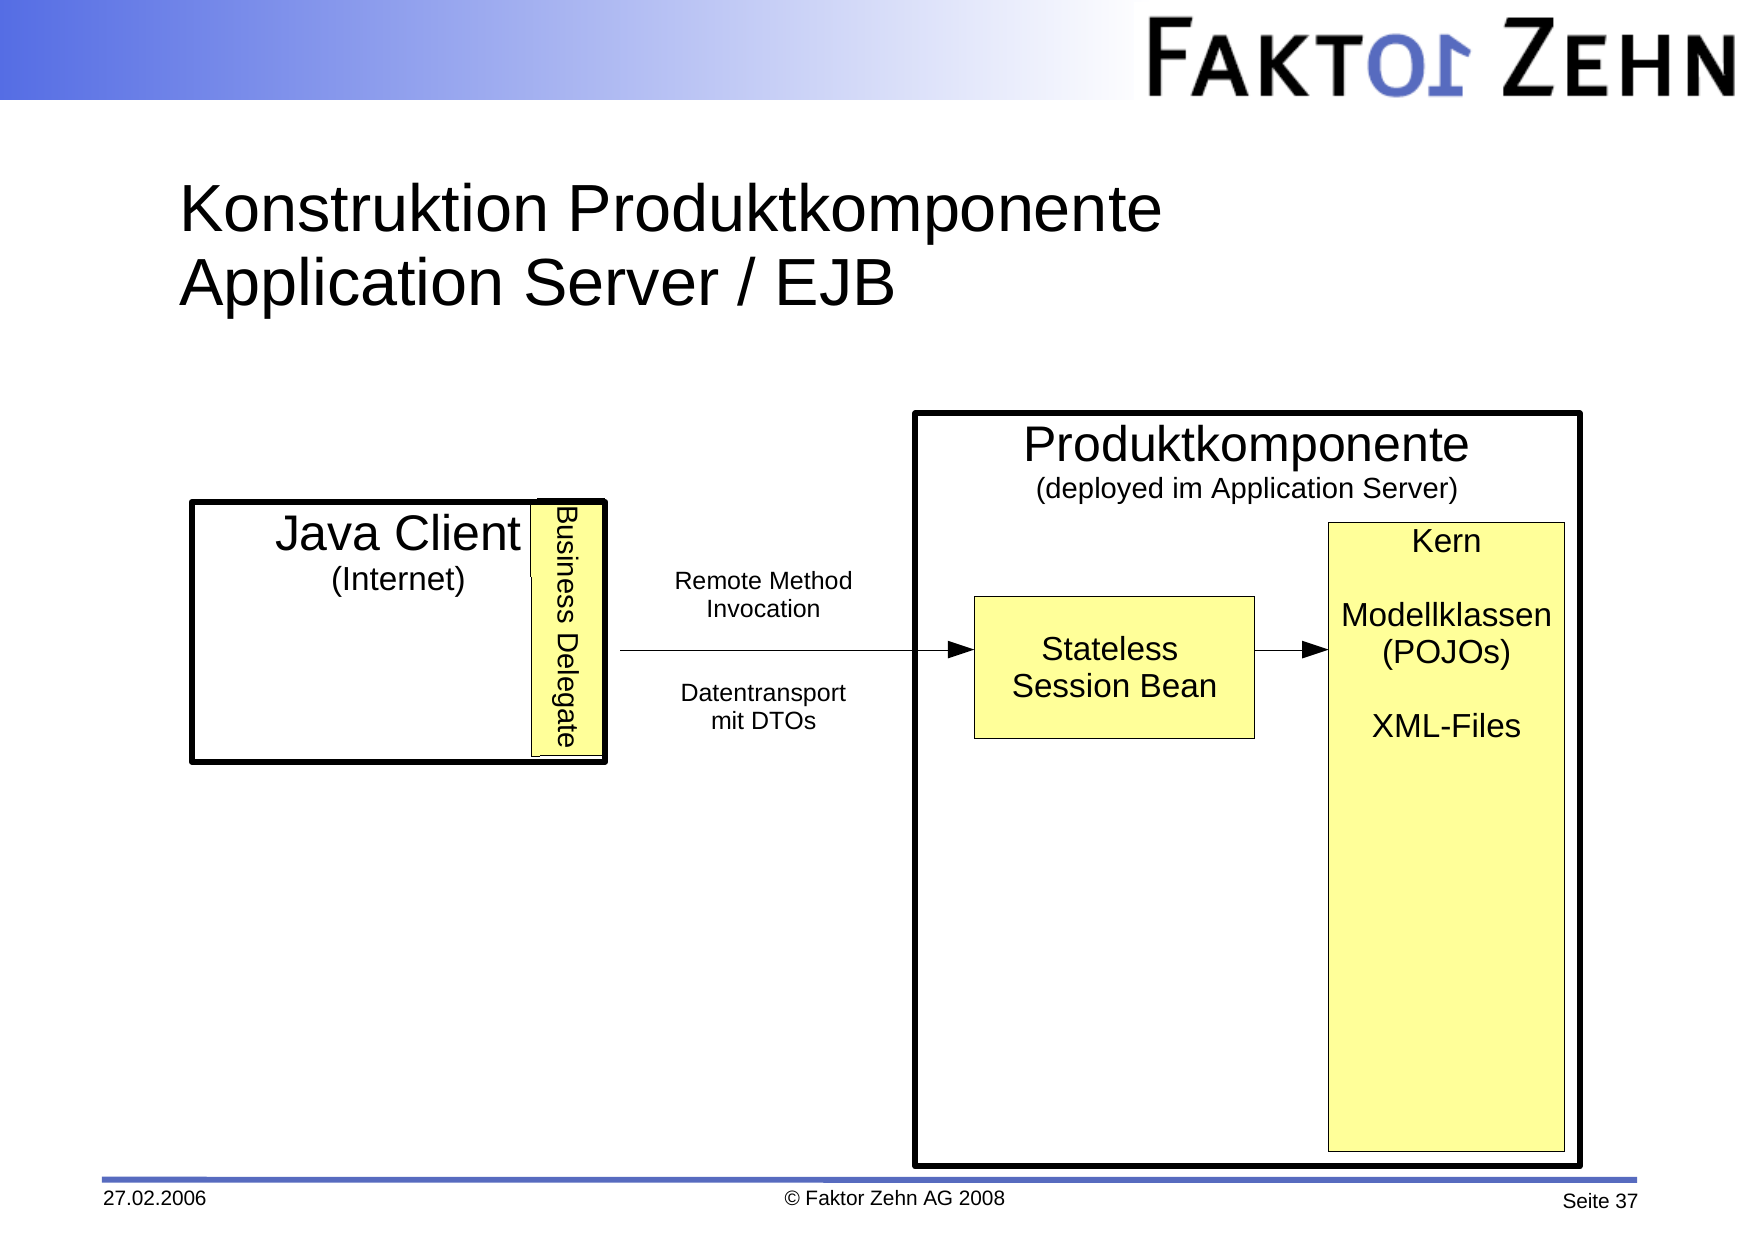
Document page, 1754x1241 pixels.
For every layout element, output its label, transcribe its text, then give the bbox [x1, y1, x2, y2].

title Konstruktion Produktkomponente Application Server / EJB [179, 142, 1576, 349]
text_box Kern Modellklassen (POJOs) XML-Files [1328, 522, 1565, 1152]
text_box Produktkomponente (deployed im Application Server) [915, 413, 1580, 1167]
text_box Remote Method Invocation [671, 566, 857, 626]
picture [1133, 2, 1749, 105]
text_box Datentransport mit DTOs [671, 679, 857, 765]
text_box Java Client (Internet) [191, 501, 606, 762]
text_box Stateless Session Bean [974, 596, 1255, 739]
